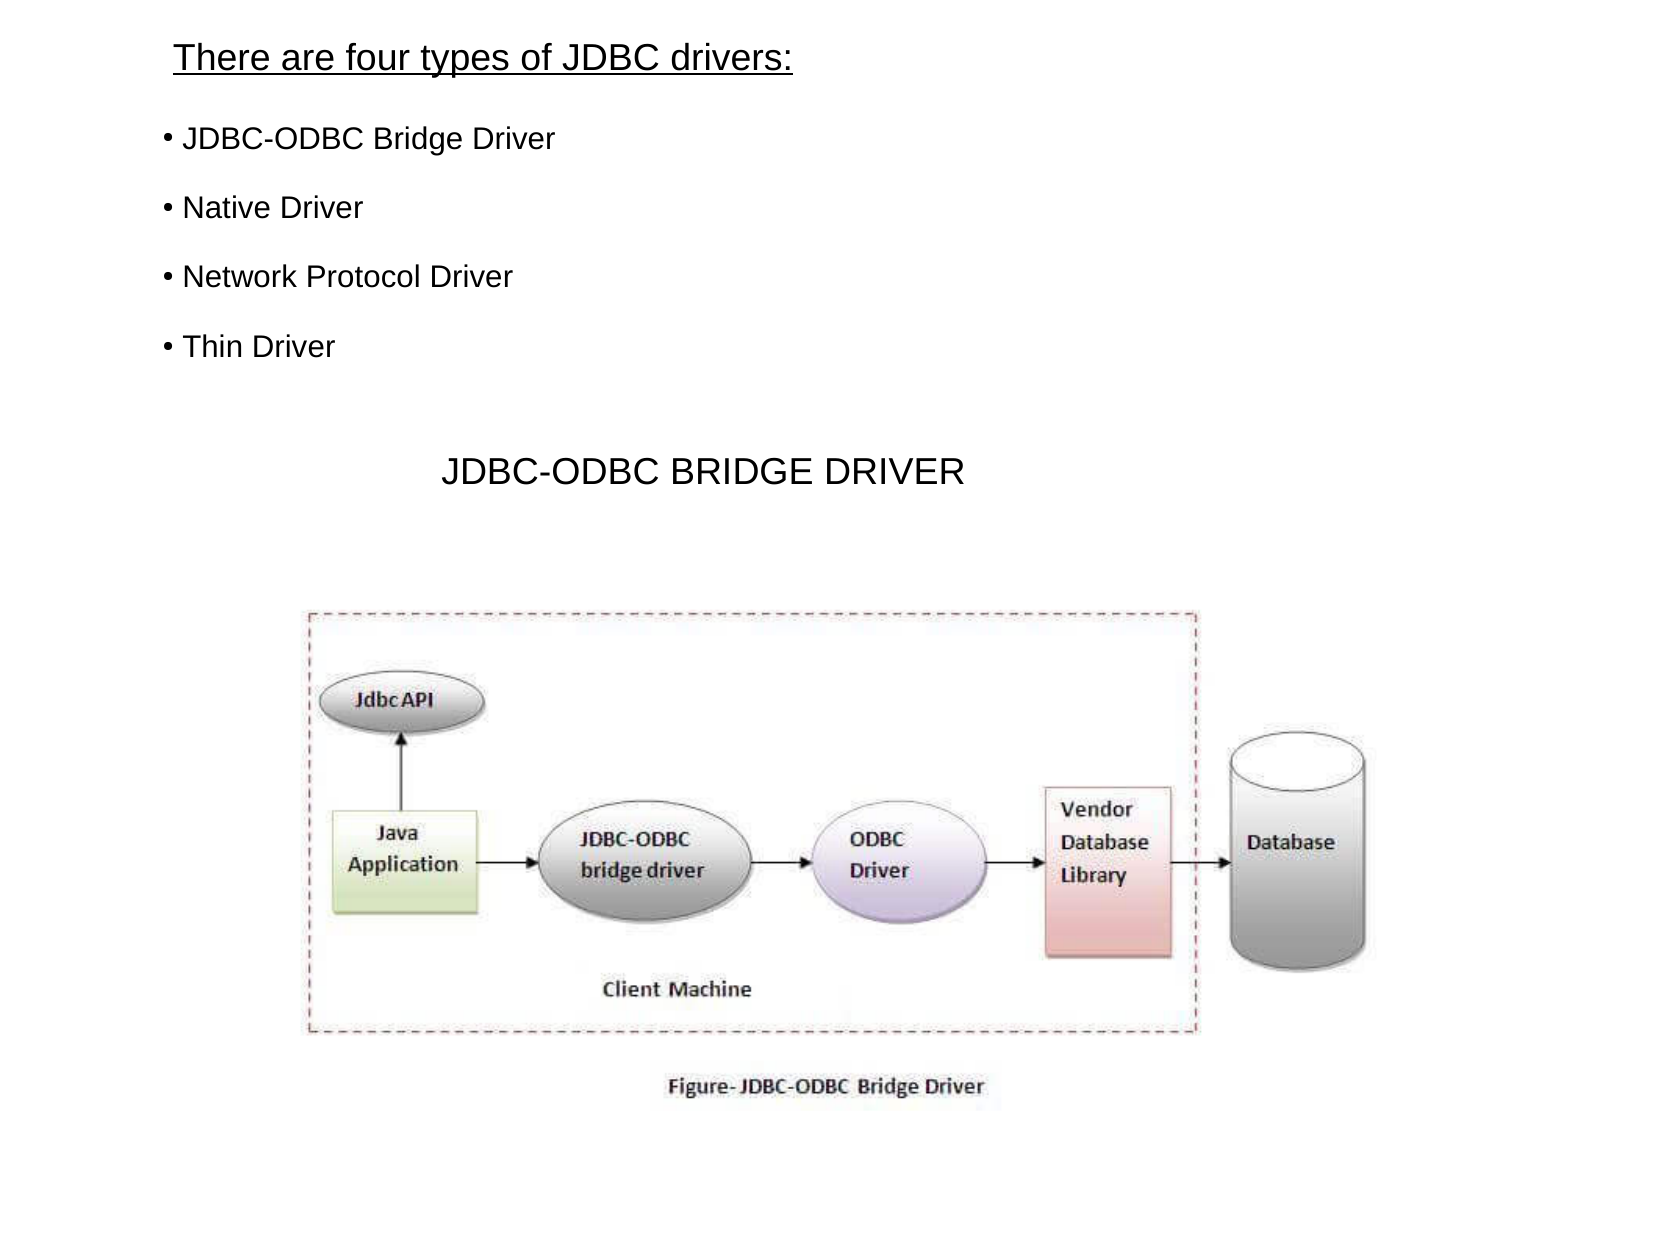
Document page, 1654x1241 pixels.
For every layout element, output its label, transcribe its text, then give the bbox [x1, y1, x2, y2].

text_box JDBC-ODBC BRIDGE DRIVER [413, 442, 1241, 500]
text_box There are four types of JDBC drivers: JDBC-ODBC Bridge Driver Native Driver Network Protocol Driver Thin Driver [147, 29, 1447, 945]
picture [276, 560, 1447, 1161]
